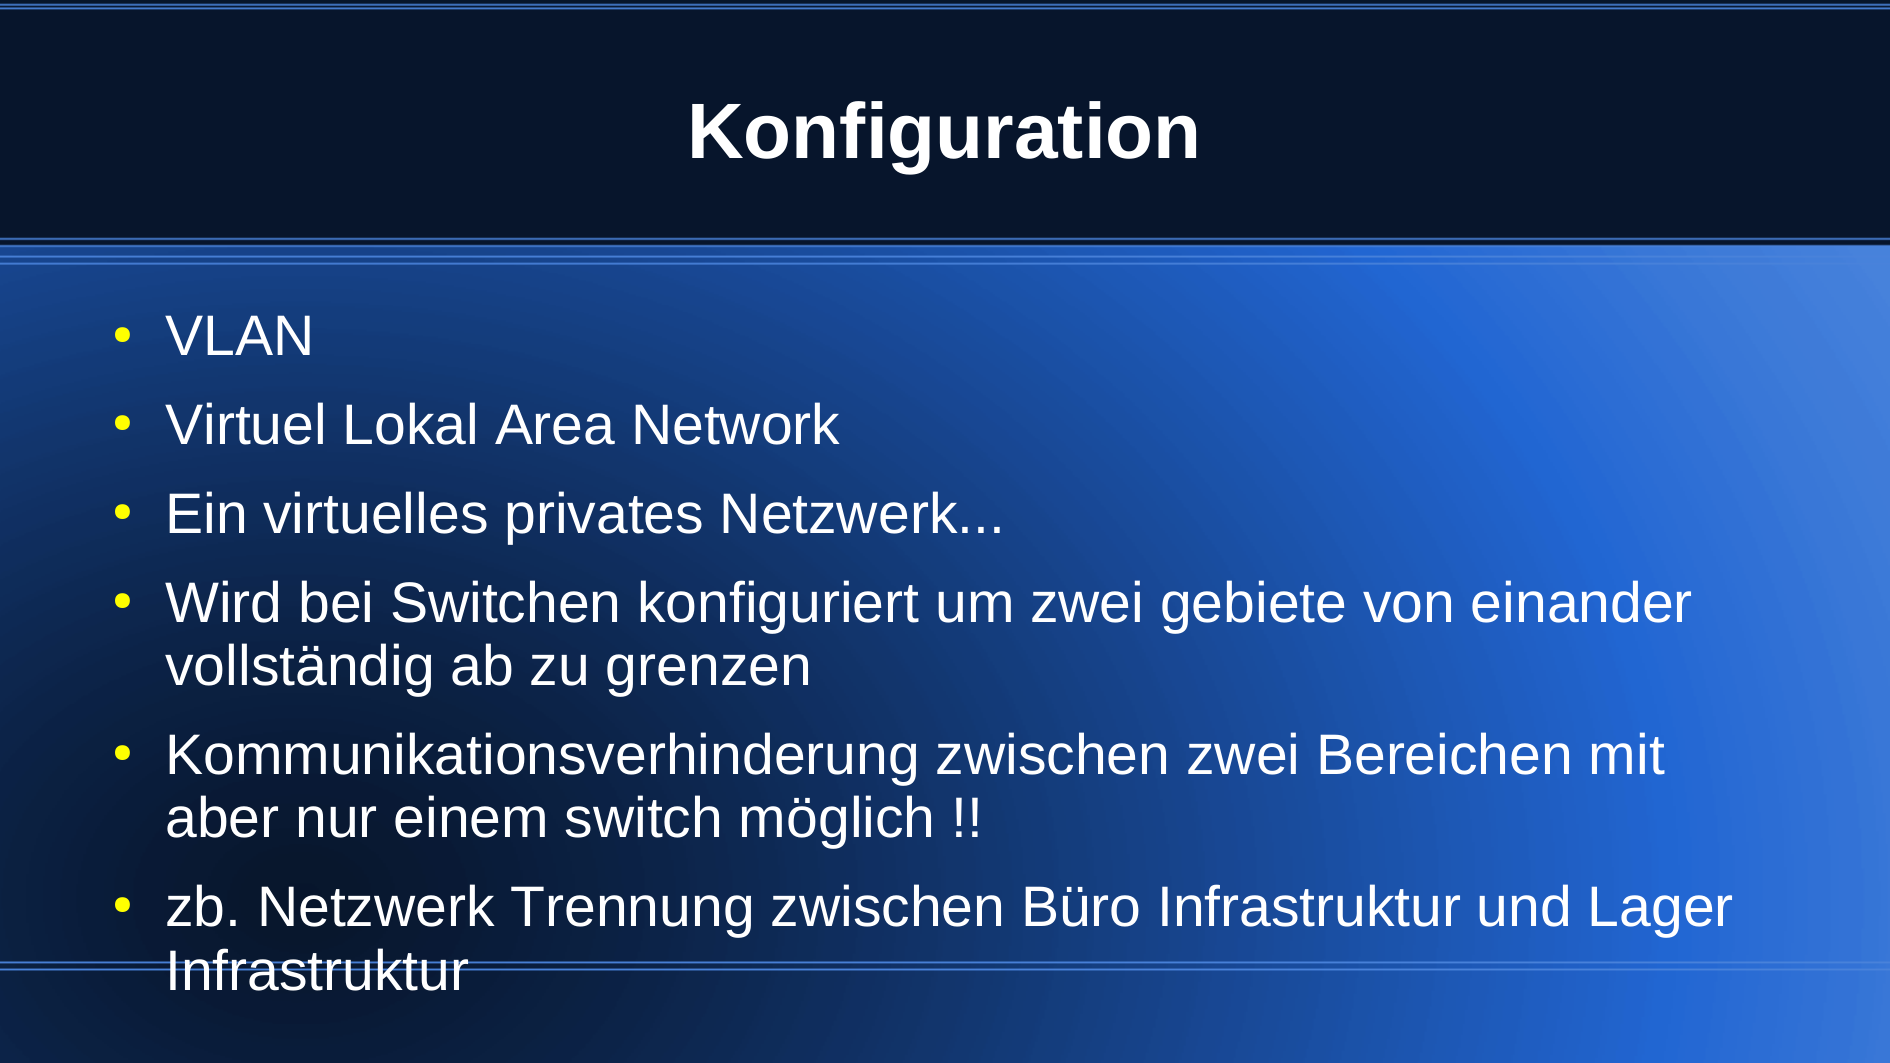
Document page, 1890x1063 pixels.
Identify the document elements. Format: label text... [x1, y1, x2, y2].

picture [0, 0, 1890, 1063]
list VLAN Virtuel Lokal Area Network Ein virtuelles privates Netzwerk... Wird bei Switchen konfiguriert um zwei gebiete von einander vollständig ab zu grenzen Kommunikationsverhinderung zwischen zwei Bereichen mit aber nur einem switch möglich !! zb. Netzwerk Trennung zwischen Büro Infrastruktur und Lager Infrastruktur [94, 304, 1796, 1003]
title Konfiguration [94, 42, 1796, 220]
